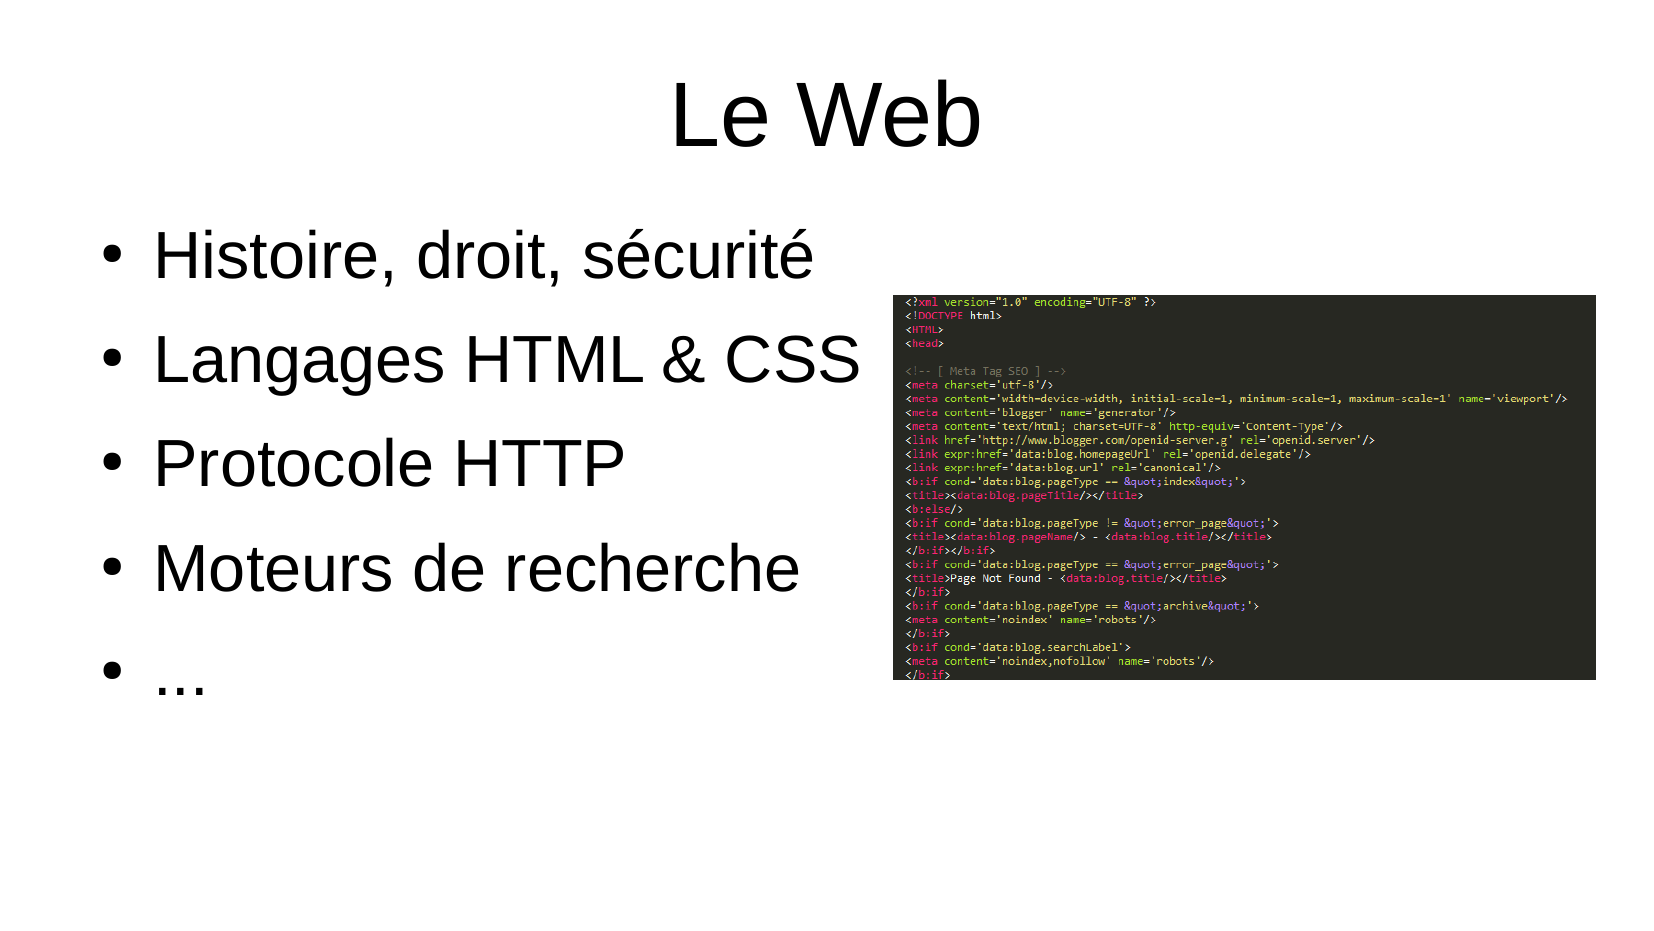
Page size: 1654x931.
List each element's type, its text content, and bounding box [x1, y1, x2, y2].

title Le Web [82, 37, 1571, 193]
picture [893, 295, 1596, 680]
list Histoire, droit, sécurité Langages HTML & CSS Protocole HTTP Moteurs de recherche ... [82, 217, 886, 758]
